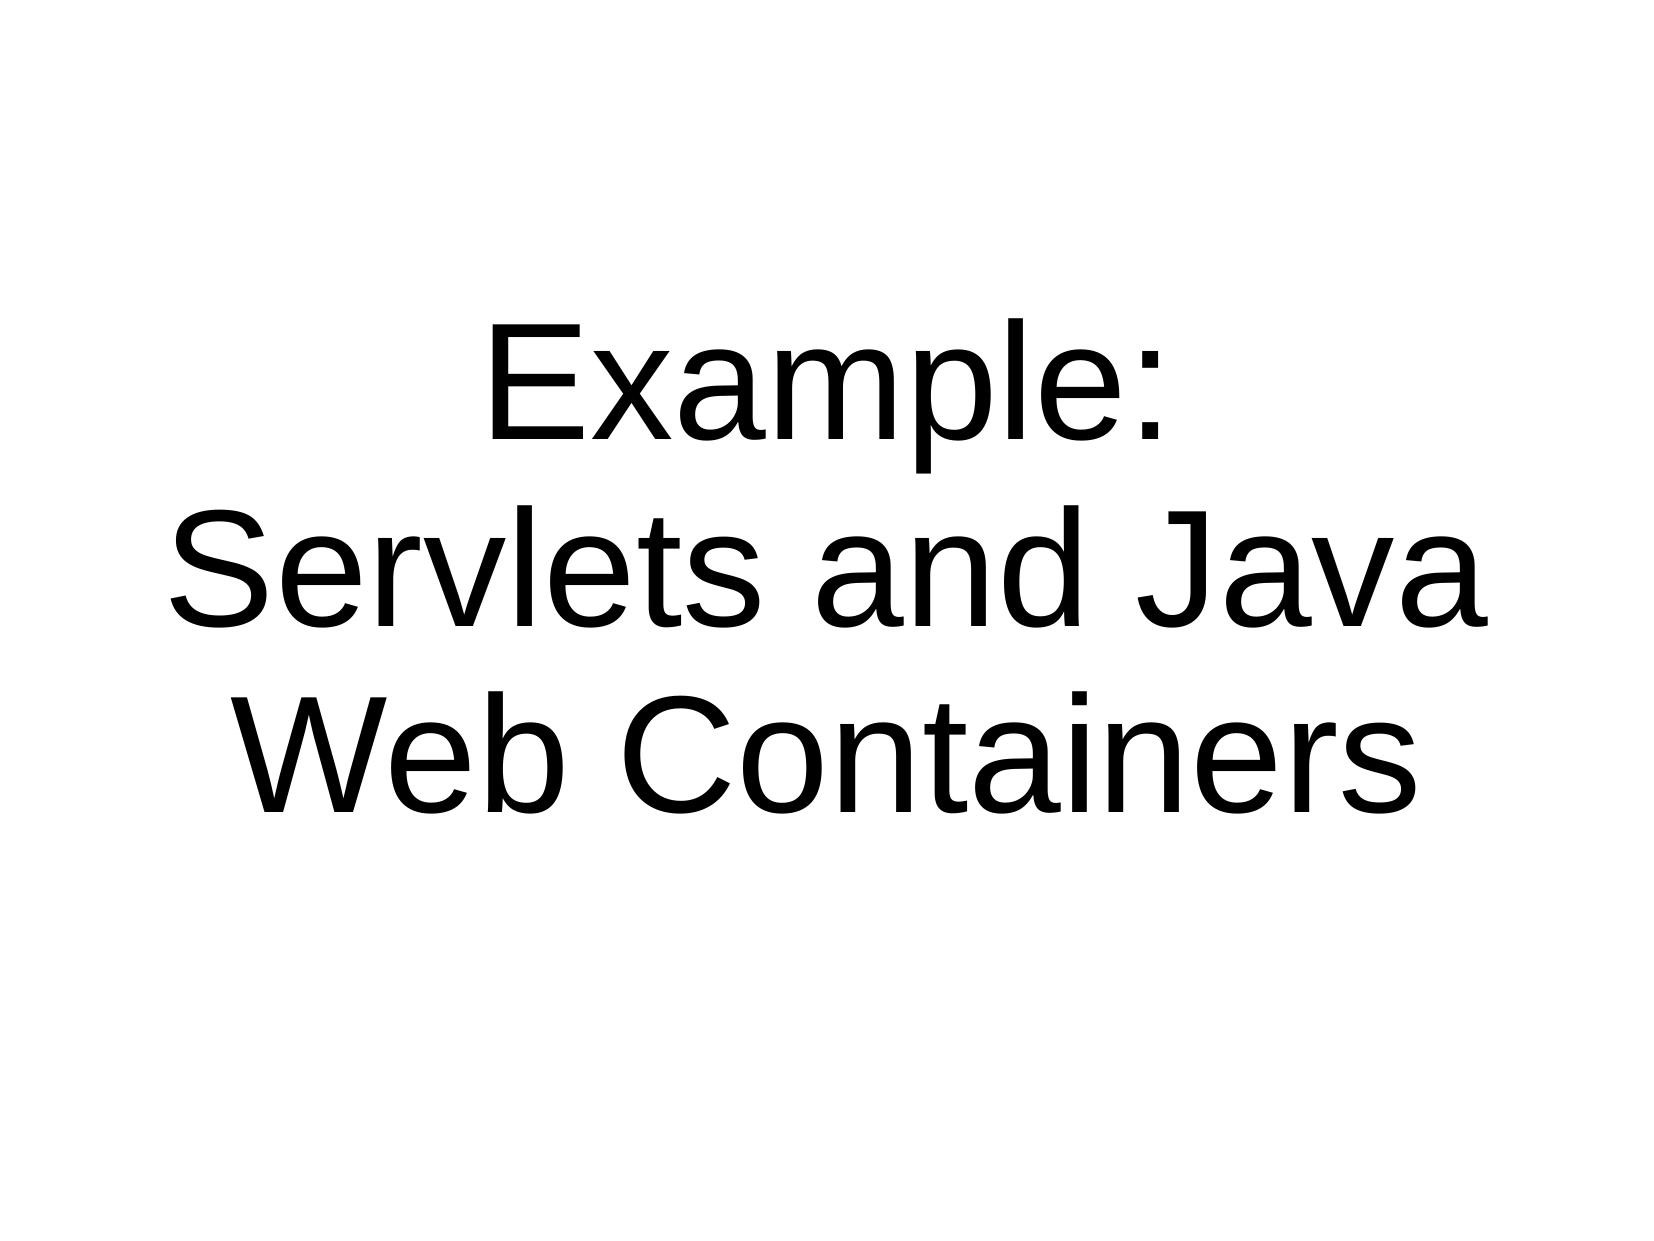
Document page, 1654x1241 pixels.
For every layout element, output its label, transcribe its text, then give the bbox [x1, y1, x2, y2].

text_box Example: Servlets and Java Web Containers [144, 281, 1510, 856]
